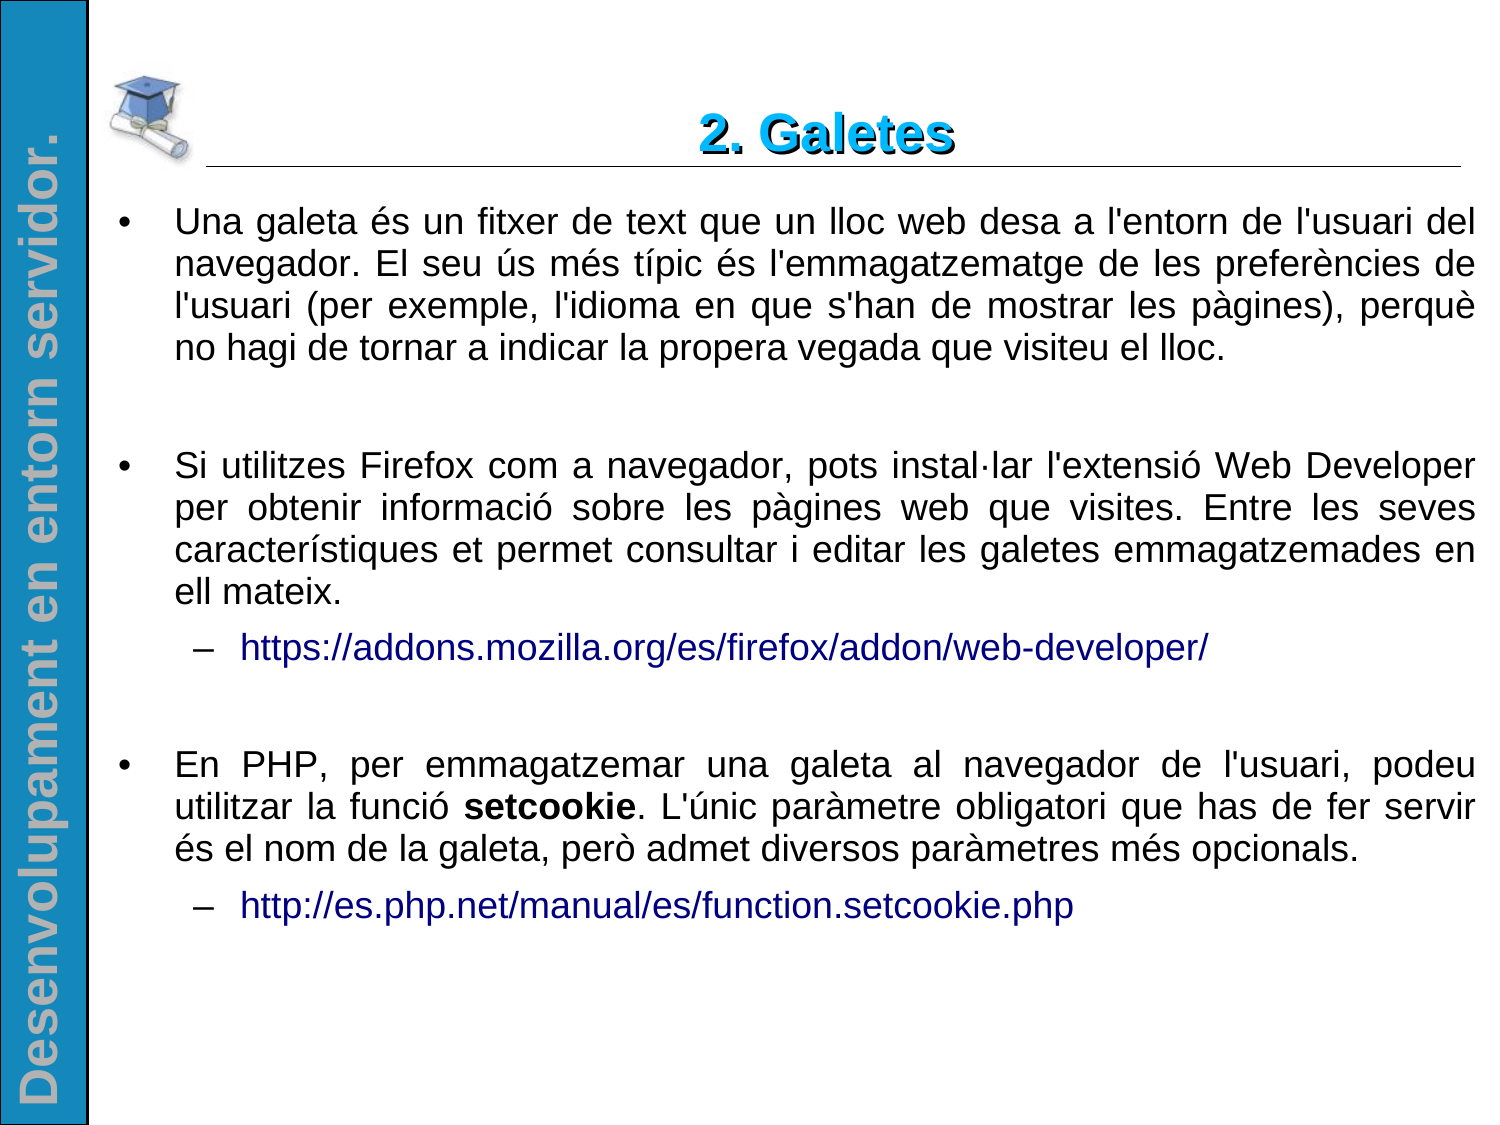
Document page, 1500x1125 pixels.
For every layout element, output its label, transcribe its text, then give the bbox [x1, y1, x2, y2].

picture [93, 61, 206, 174]
list Una galeta és un fitxer de text que un lloc web desa a l'entorn de l'usuari del navegador. El seu ús més típic és l'emmagatzematge de les preferències de l'usuari (per exemple, l'idioma en que s'han de mostrar les pàgines), perquè no hagi de tornar a indicar la propera vegada que visiteu el lloc. Si utilitzes Firefox com a navegador, pots instal·lar l'extensió Web Developer per obtenir informació sobre les pàgines web que visites. Entre les seves característiques et permet consultar i editar les galetes emmagatzemades en ell mateix. https://addons.mozilla.org/es/firefox/addon/web-developer/ En PHP, per emmagatzemar una galeta al navegador de l'usuari, podeu utilitzar la funció setcookie. L'únic paràmetre obligatori que has de fer servir és el nom de la galeta, però admet diversos paràmetres més opcionals. http://es.php.net/manual/es/function.setcookie.php [118, 200, 1477, 944]
title 2. Galetes [206, 88, 1447, 178]
